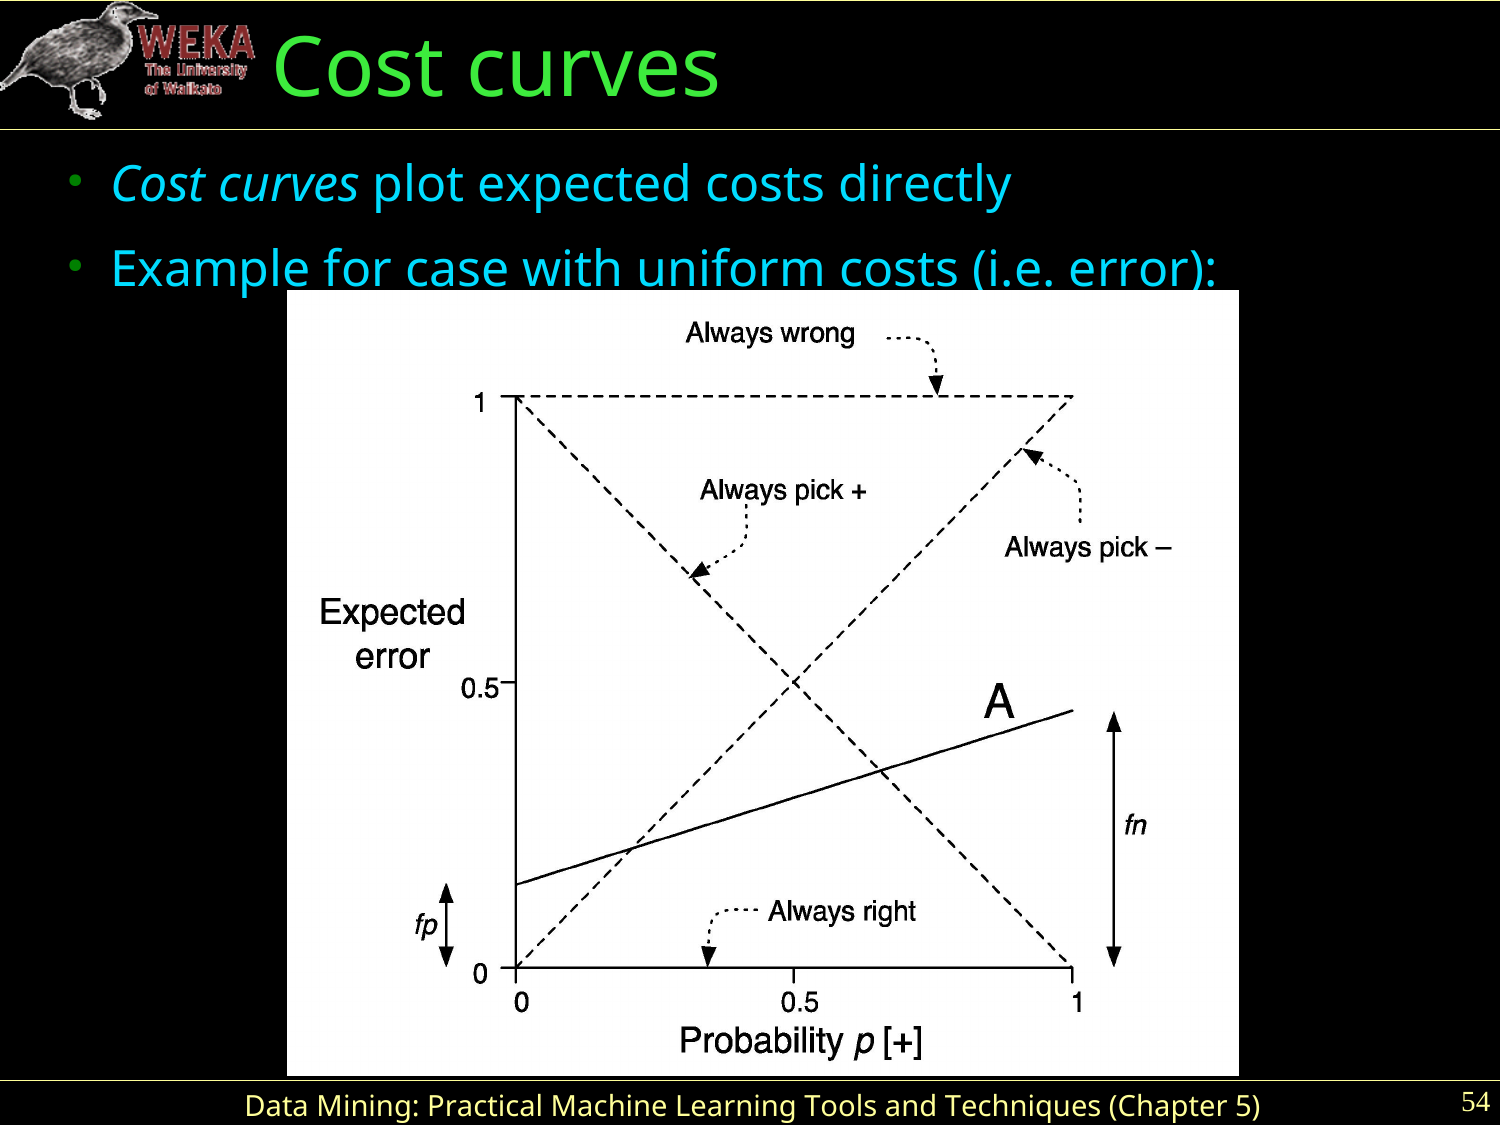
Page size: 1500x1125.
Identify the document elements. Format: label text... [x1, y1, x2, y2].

list Cost curves plot expected costs directly Example for case with uniform costs (i.e. error): [67, 147, 1418, 1064]
picture [287, 290, 1239, 1076]
title Cost curves [353, 0, 1429, 159]
picture [0, 1, 266, 129]
